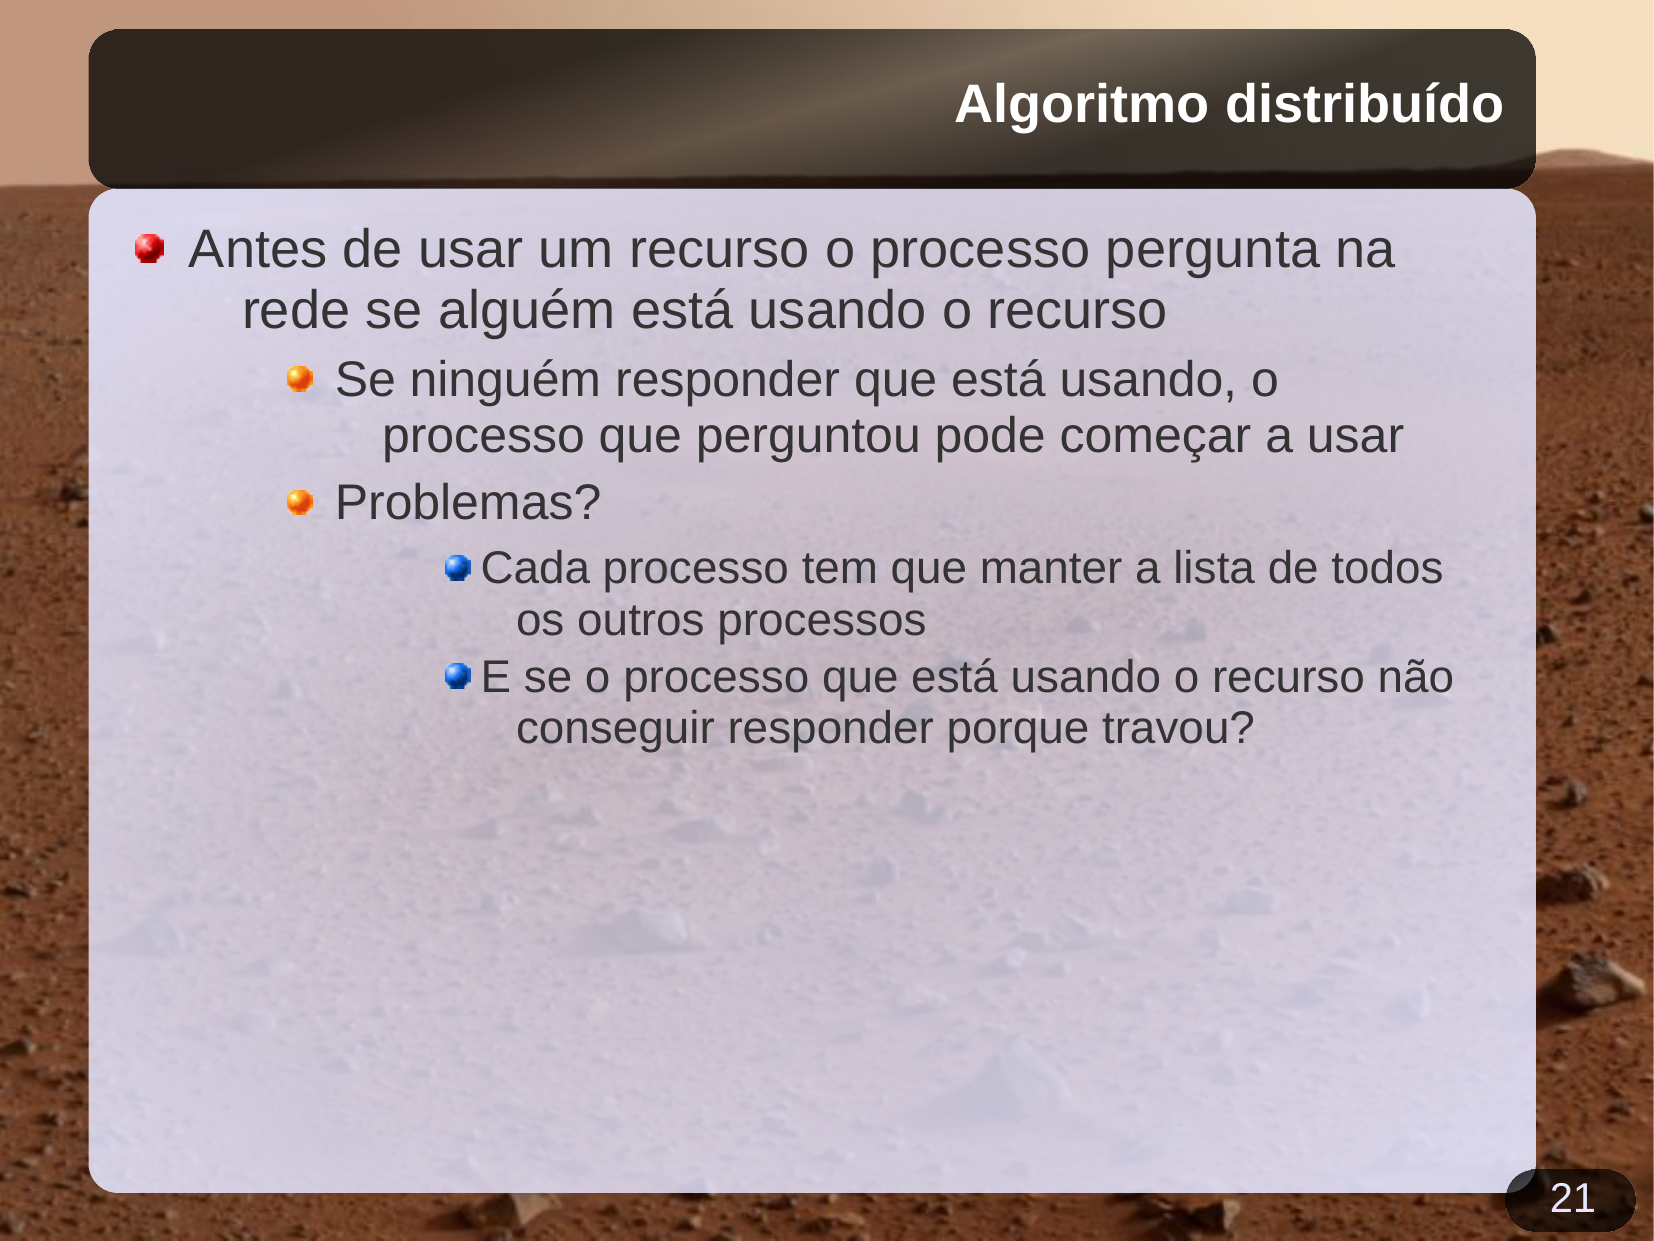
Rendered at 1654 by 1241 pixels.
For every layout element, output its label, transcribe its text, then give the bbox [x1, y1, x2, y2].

title Algoritmo distribuído [118, 59, 1506, 148]
picture [0, 0, 1654, 1241]
list Antes de usar um recurso o processo pergunta na rede se alguém está usando o recurso Se ninguém responder que está usando, o processo que perguntou pode começar a usar Problemas? Cada processo tem que manter a lista de todos os outros processos E se o processo que está usando o recurso não conseguir responder porque travou? [118, 218, 1477, 1164]
